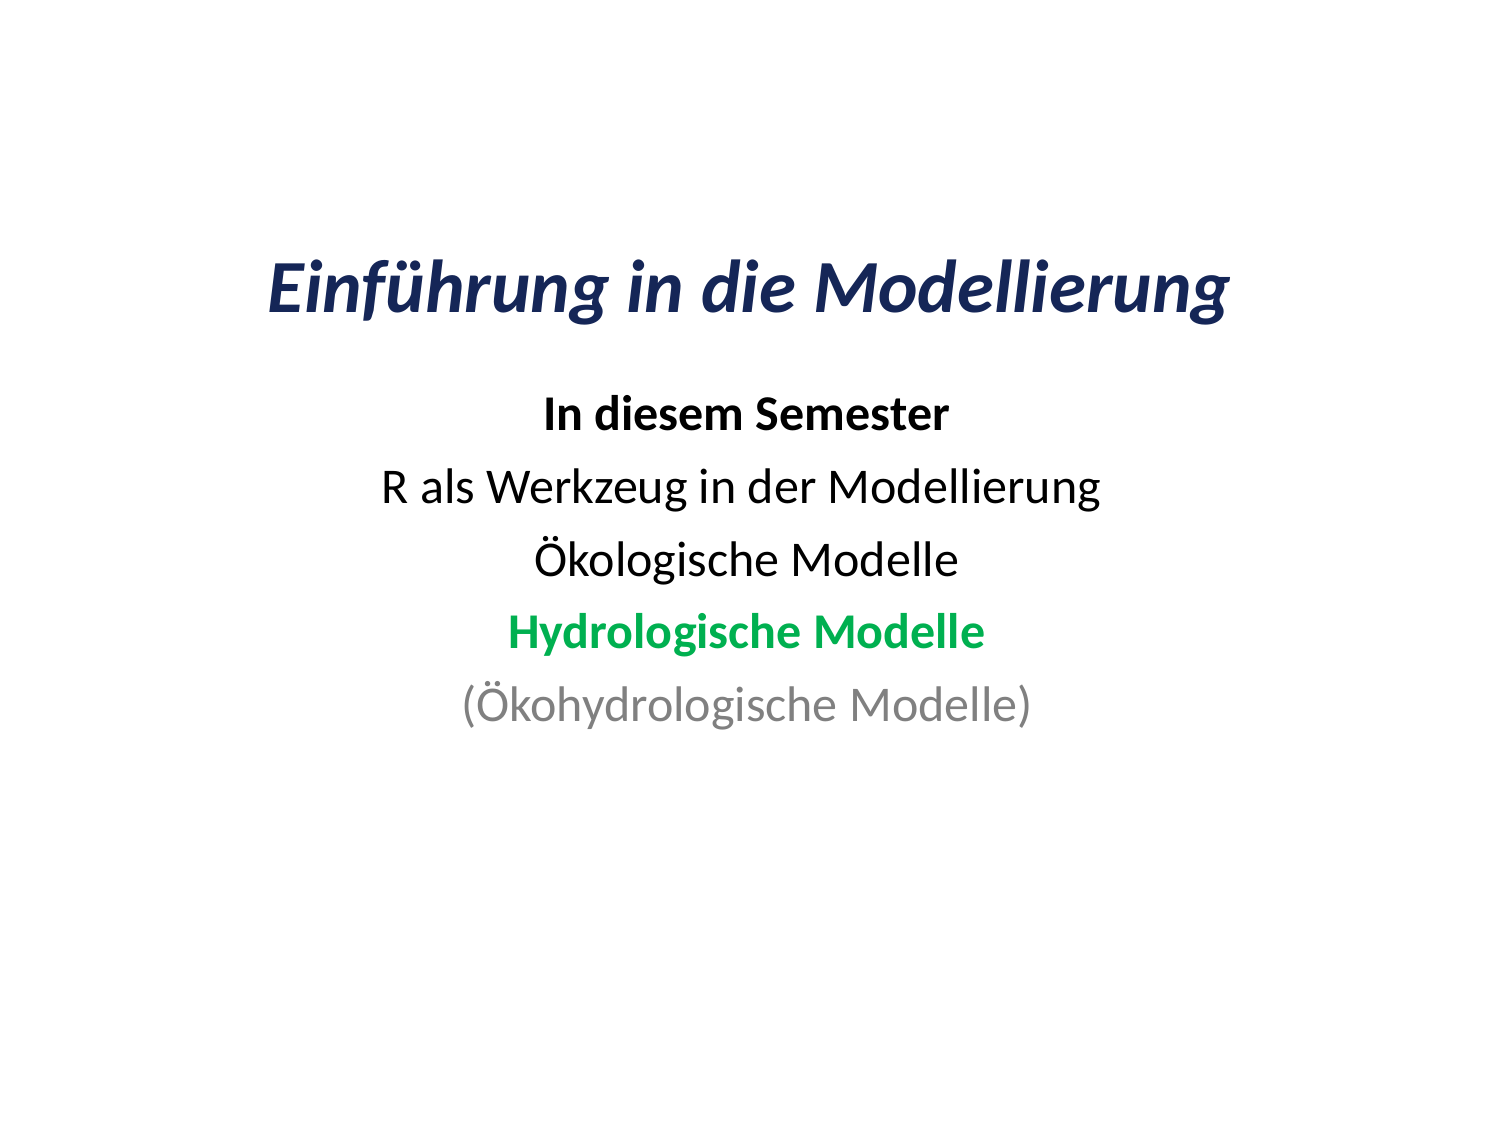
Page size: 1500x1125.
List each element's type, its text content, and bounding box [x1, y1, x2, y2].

text_box In diesem Semester R als Werkzeug in der Modellierung Ökologische Modelle Hydrologische Modelle (Ökohydrologische Modelle) [0, 533, 1495, 739]
text_box Einführung in die Modellierung [0, 229, 1500, 533]
